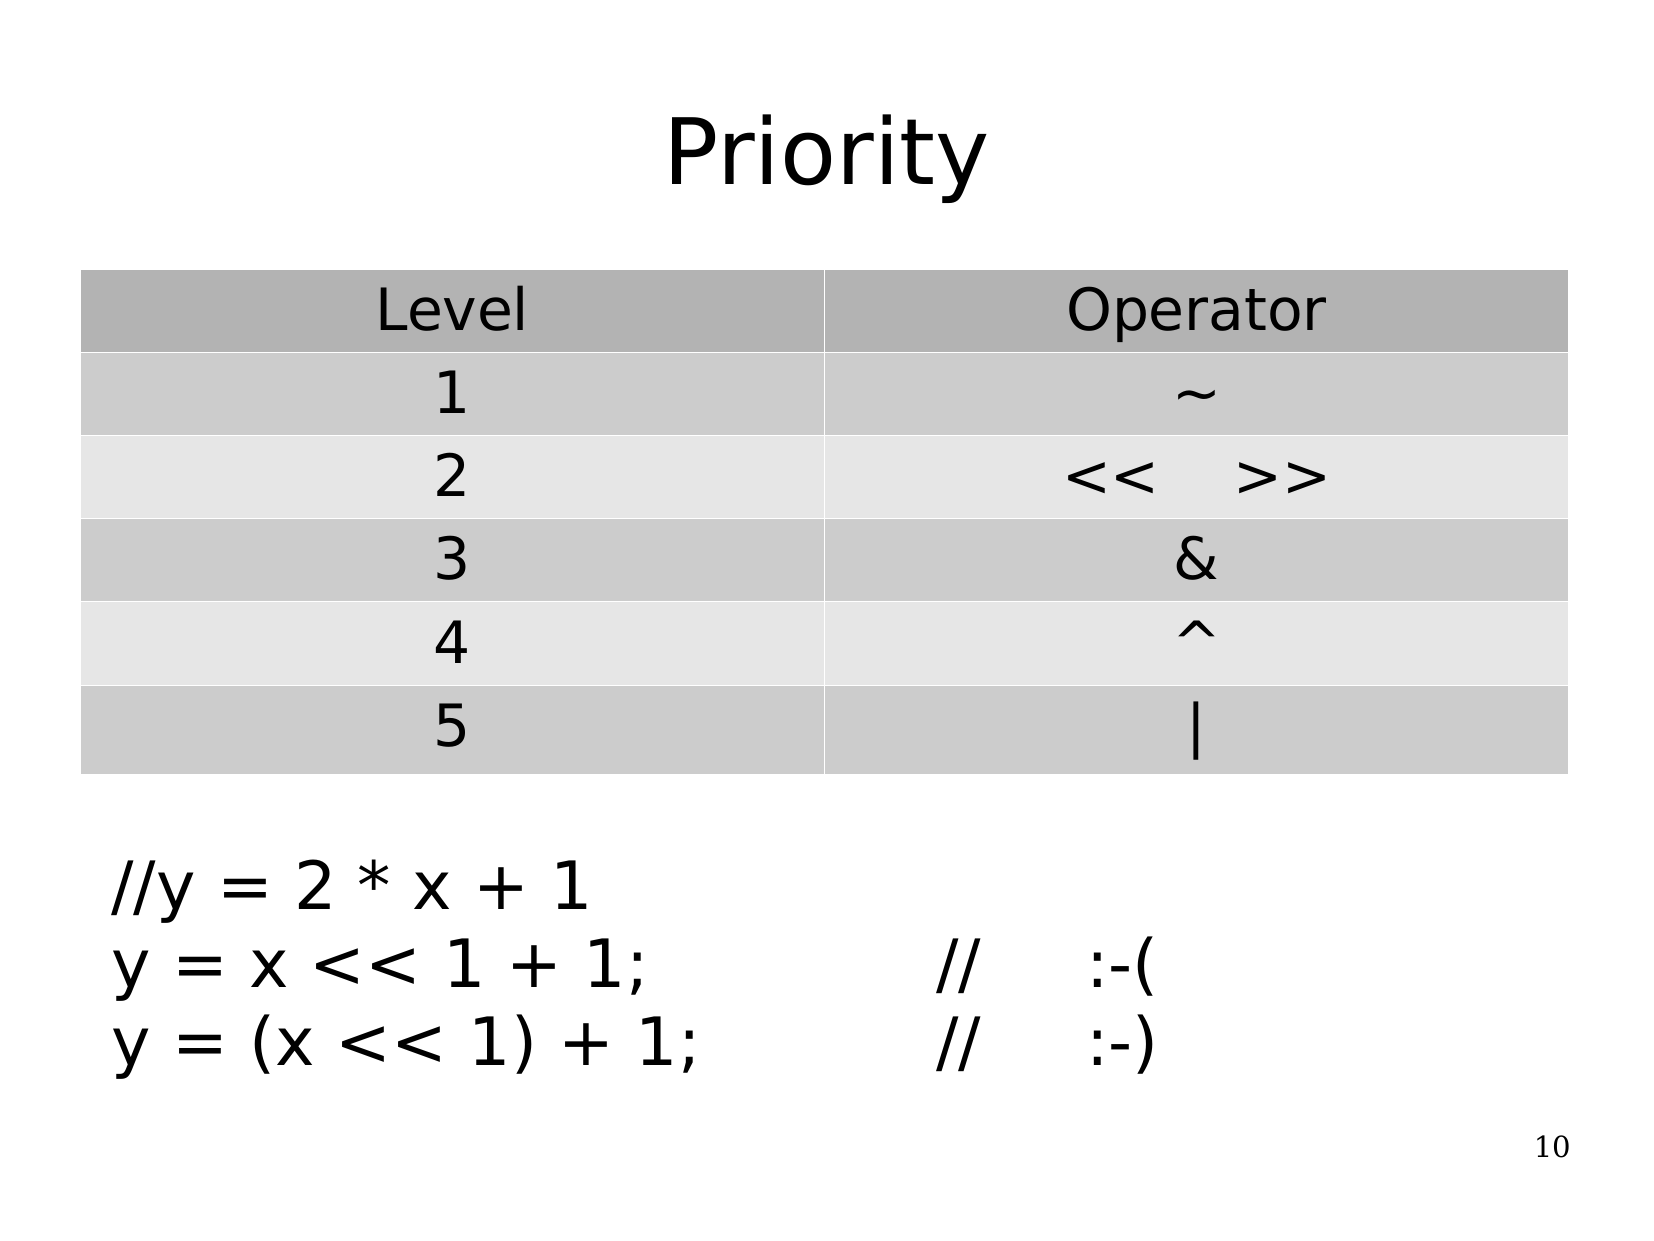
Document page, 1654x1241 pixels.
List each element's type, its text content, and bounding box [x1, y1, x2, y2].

table_cell 5 [81, 686, 824, 774]
table_cell 4 [81, 602, 824, 685]
table_cell ~ [825, 353, 1568, 435]
table_cell 2 [81, 436, 824, 518]
table_cell & [825, 519, 1568, 601]
table_cell 3 [81, 519, 824, 601]
title Priority [82, 49, 1571, 257]
table_cell | [825, 686, 1568, 774]
table_cell ^ [825, 602, 1568, 685]
table_cell 1 [81, 353, 824, 435]
table_header Level [81, 270, 824, 352]
text_box //y = 2 * x + 1 y = x << 1 + 1; // :-( y = (x << 1) + 1; // :-) [96, 840, 1261, 1141]
table_cell << >> [825, 436, 1568, 518]
table_header Operator [825, 270, 1568, 352]
